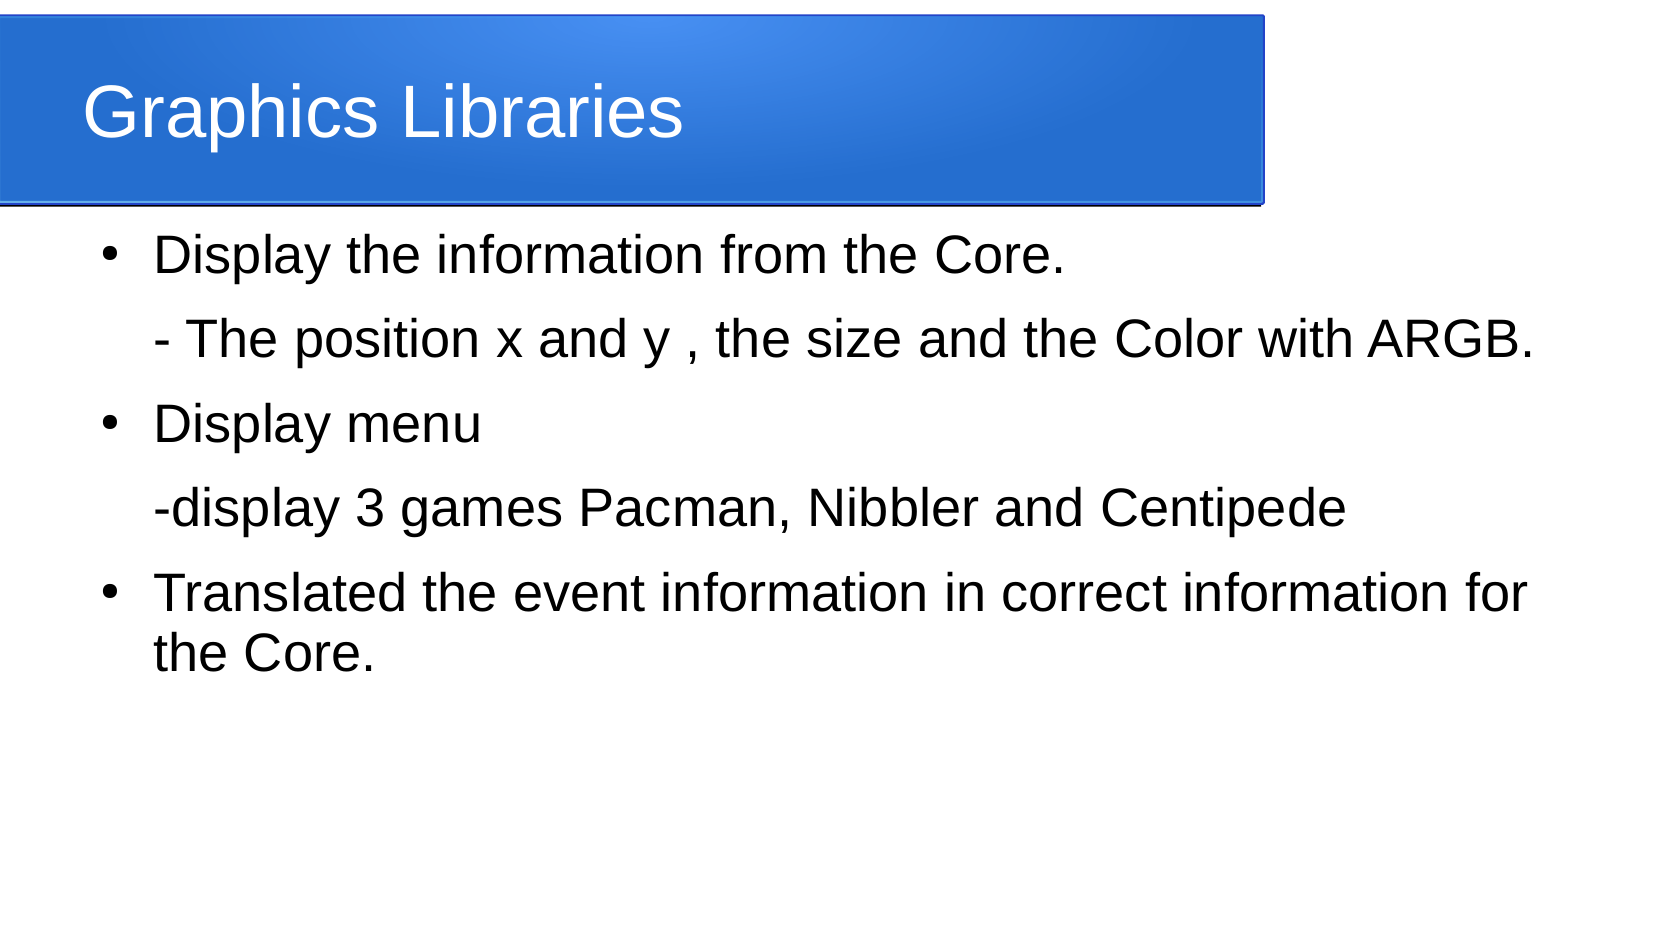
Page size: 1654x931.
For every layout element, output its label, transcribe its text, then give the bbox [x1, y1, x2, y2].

list Display the information from the Core. - The position x and y , the size and the Color with ARGB. Display menu -display 3 games Pacman, Nibbler and Centipede Translated the event information in correct information for the Core. [82, 224, 1571, 764]
title Graphics Libraries [82, 35, 1235, 189]
